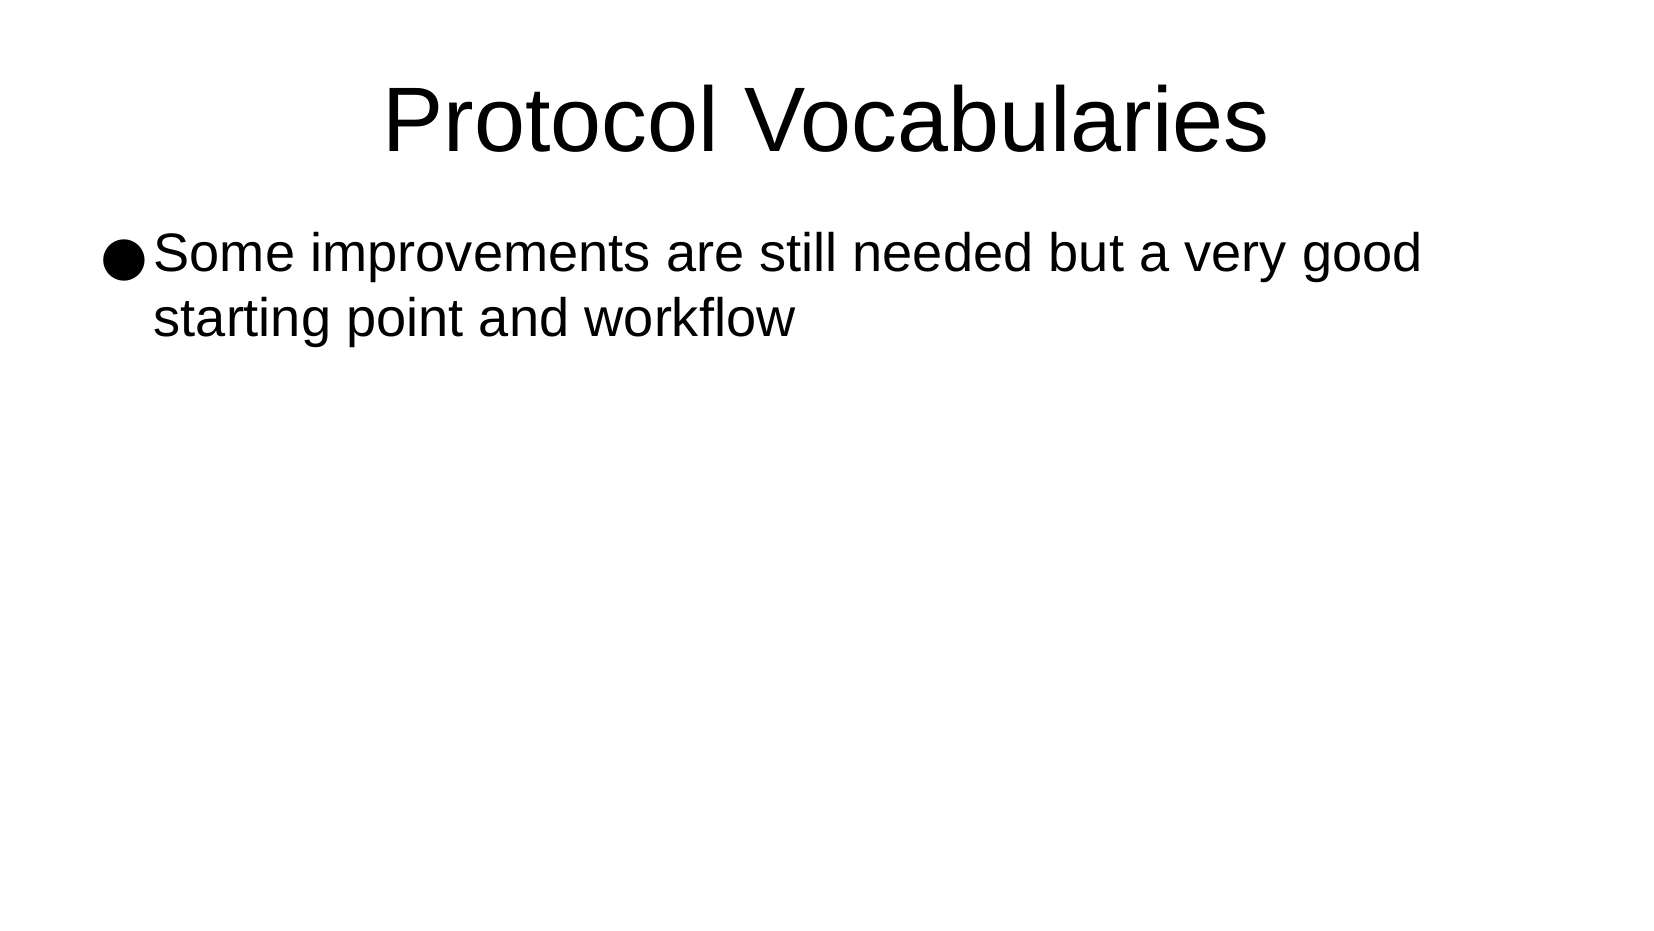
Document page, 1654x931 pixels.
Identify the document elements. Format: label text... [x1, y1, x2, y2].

text_box Protocol Vocabularies [82, 37, 1571, 193]
text_box Some improvements are still needed but a very good starting point and workflow [82, 217, 1571, 757]
